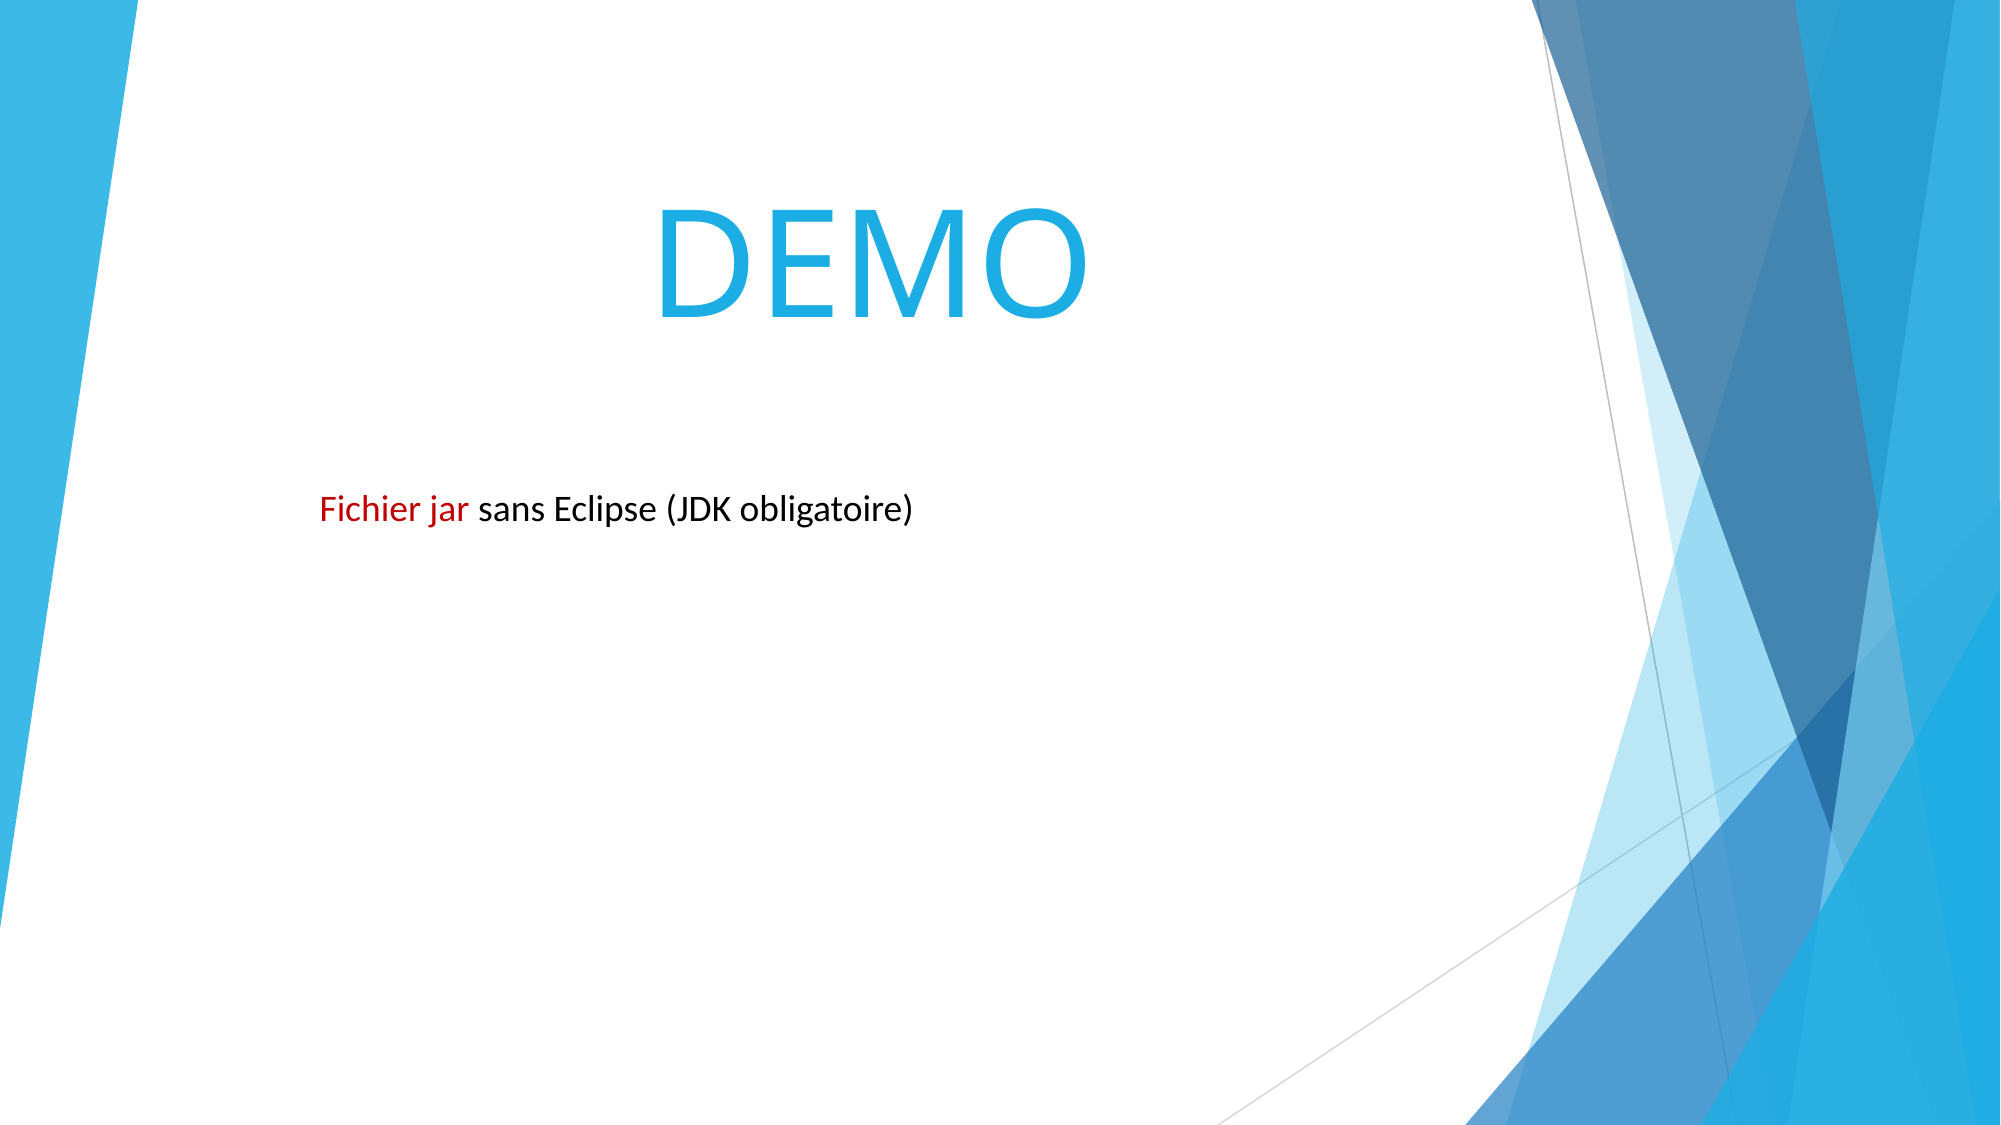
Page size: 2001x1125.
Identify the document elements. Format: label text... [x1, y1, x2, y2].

title DEMO [118, 85, 1626, 356]
text_box Fichier jar sans Eclipse (JDK obligatoire) [304, 476, 1337, 537]
